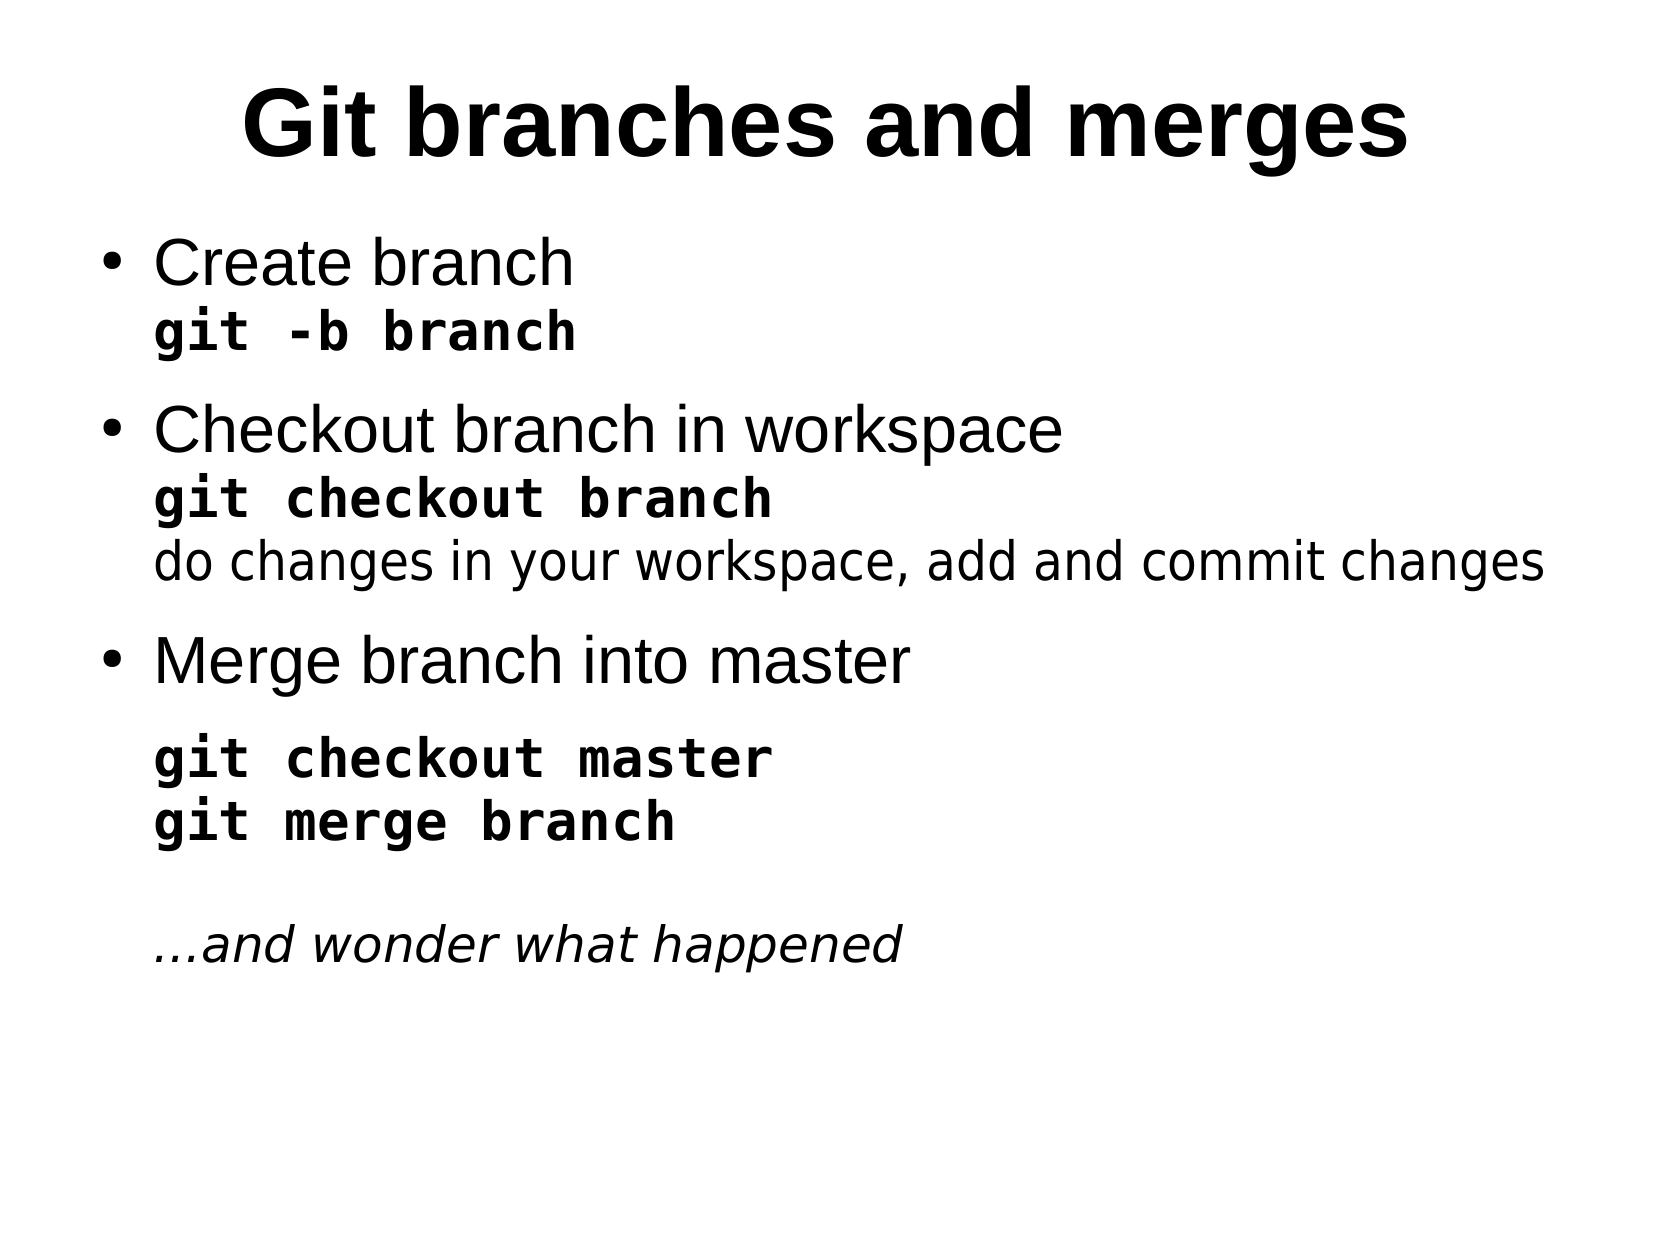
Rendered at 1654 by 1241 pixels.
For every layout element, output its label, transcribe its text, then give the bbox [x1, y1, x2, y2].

list Create branch git -b branch Checkout branch in workspace git checkout branch do changes in your workspace, add and commit changes Merge branch into master git checkout master git merge branch ...and wonder what happened [82, 225, 1607, 1186]
title Git branches and merges [82, 67, 1571, 177]
